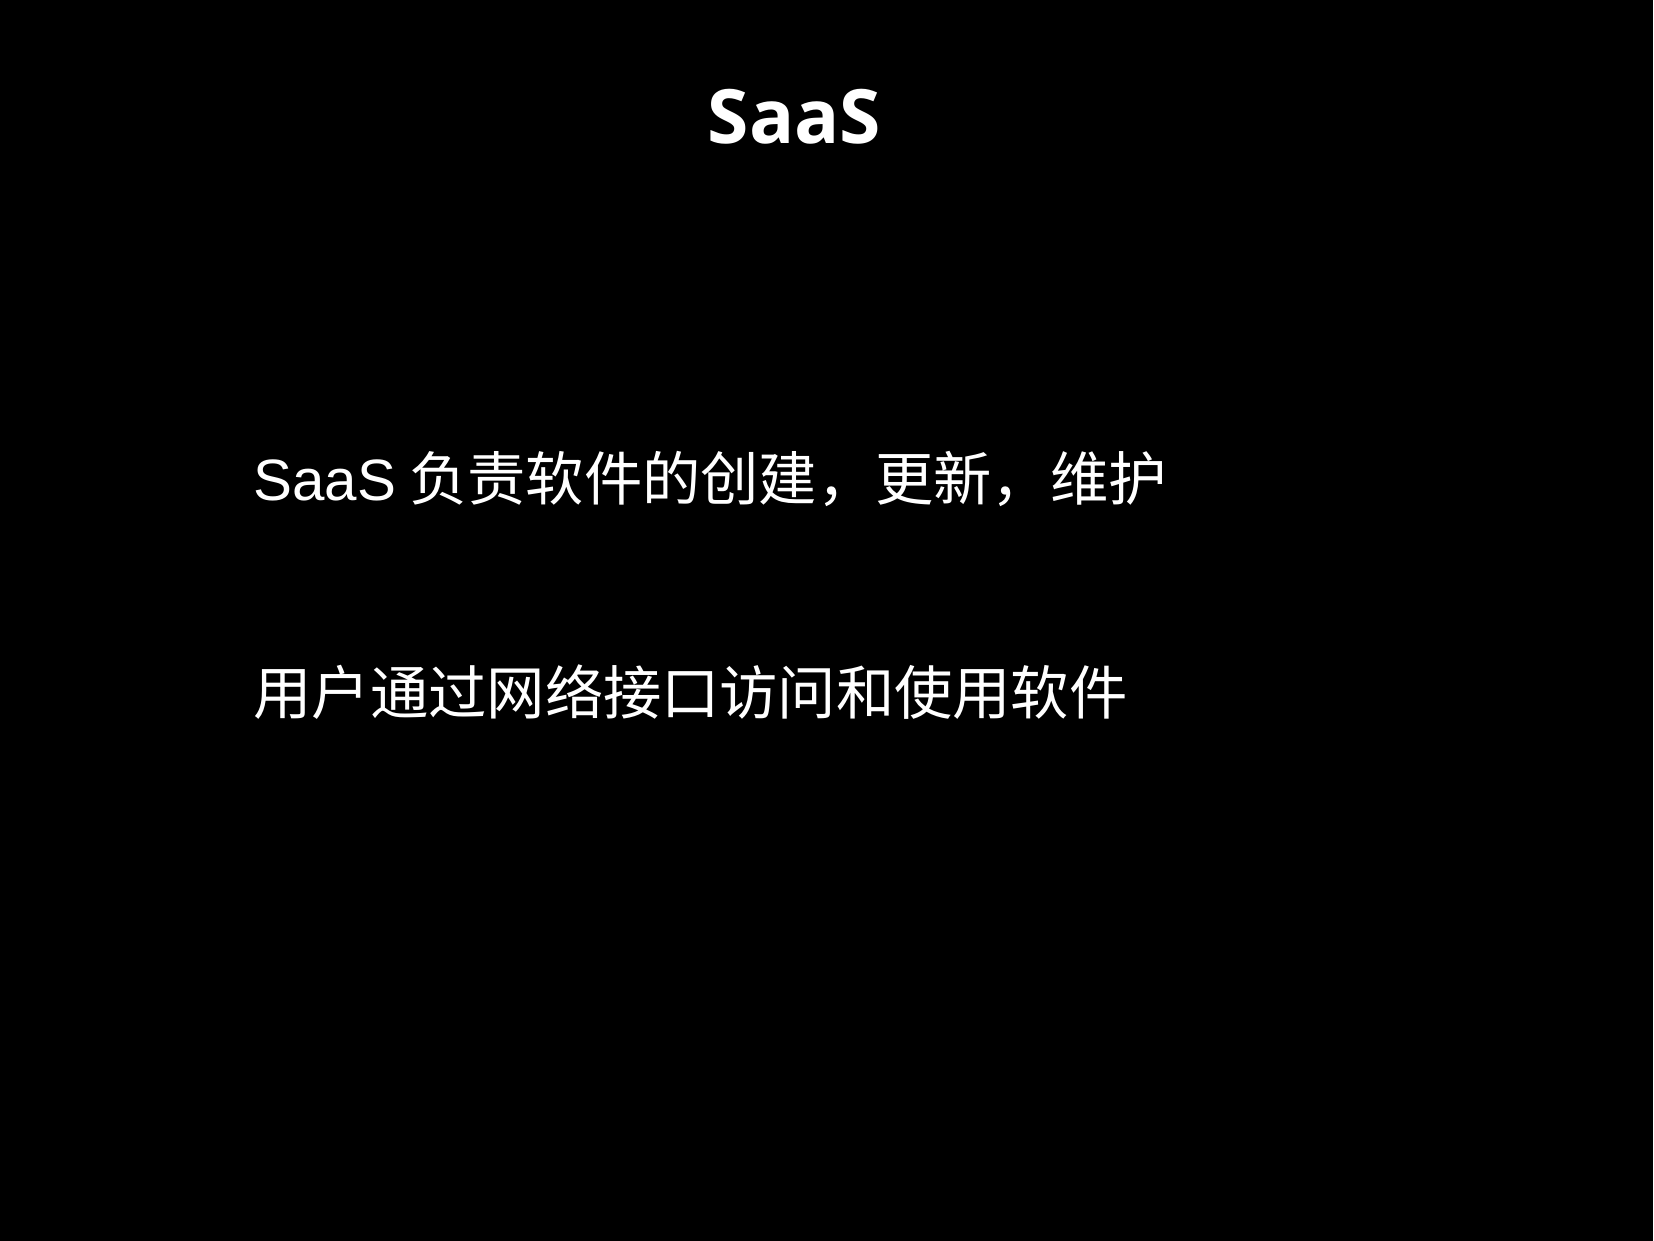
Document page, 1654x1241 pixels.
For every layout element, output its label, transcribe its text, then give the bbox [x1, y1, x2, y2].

text_box SaaS负责软件的创建，更新，维护 用户通过网络接口访问和使用软件 [239, 360, 1335, 699]
text_box SaaS [324, 56, 1265, 171]
